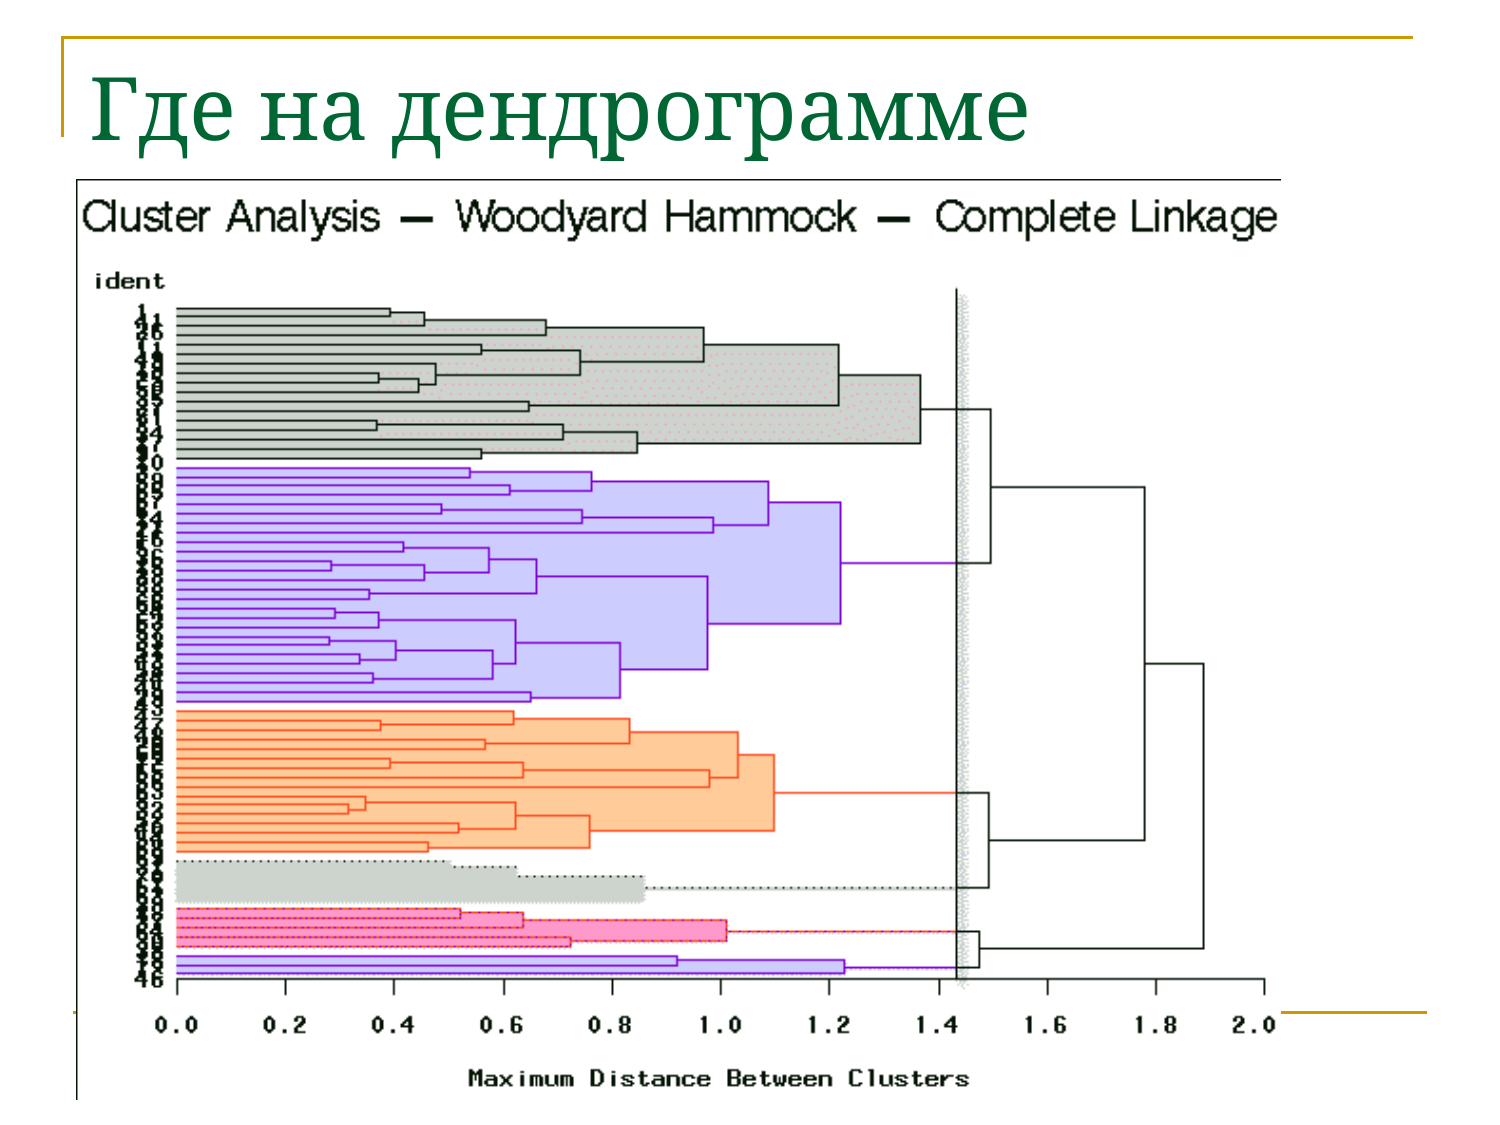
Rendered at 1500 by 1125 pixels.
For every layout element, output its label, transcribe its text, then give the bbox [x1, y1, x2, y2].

title Где на дендрограмме кластеры? [75, 45, 1426, 233]
picture [76, 179, 1281, 1101]
